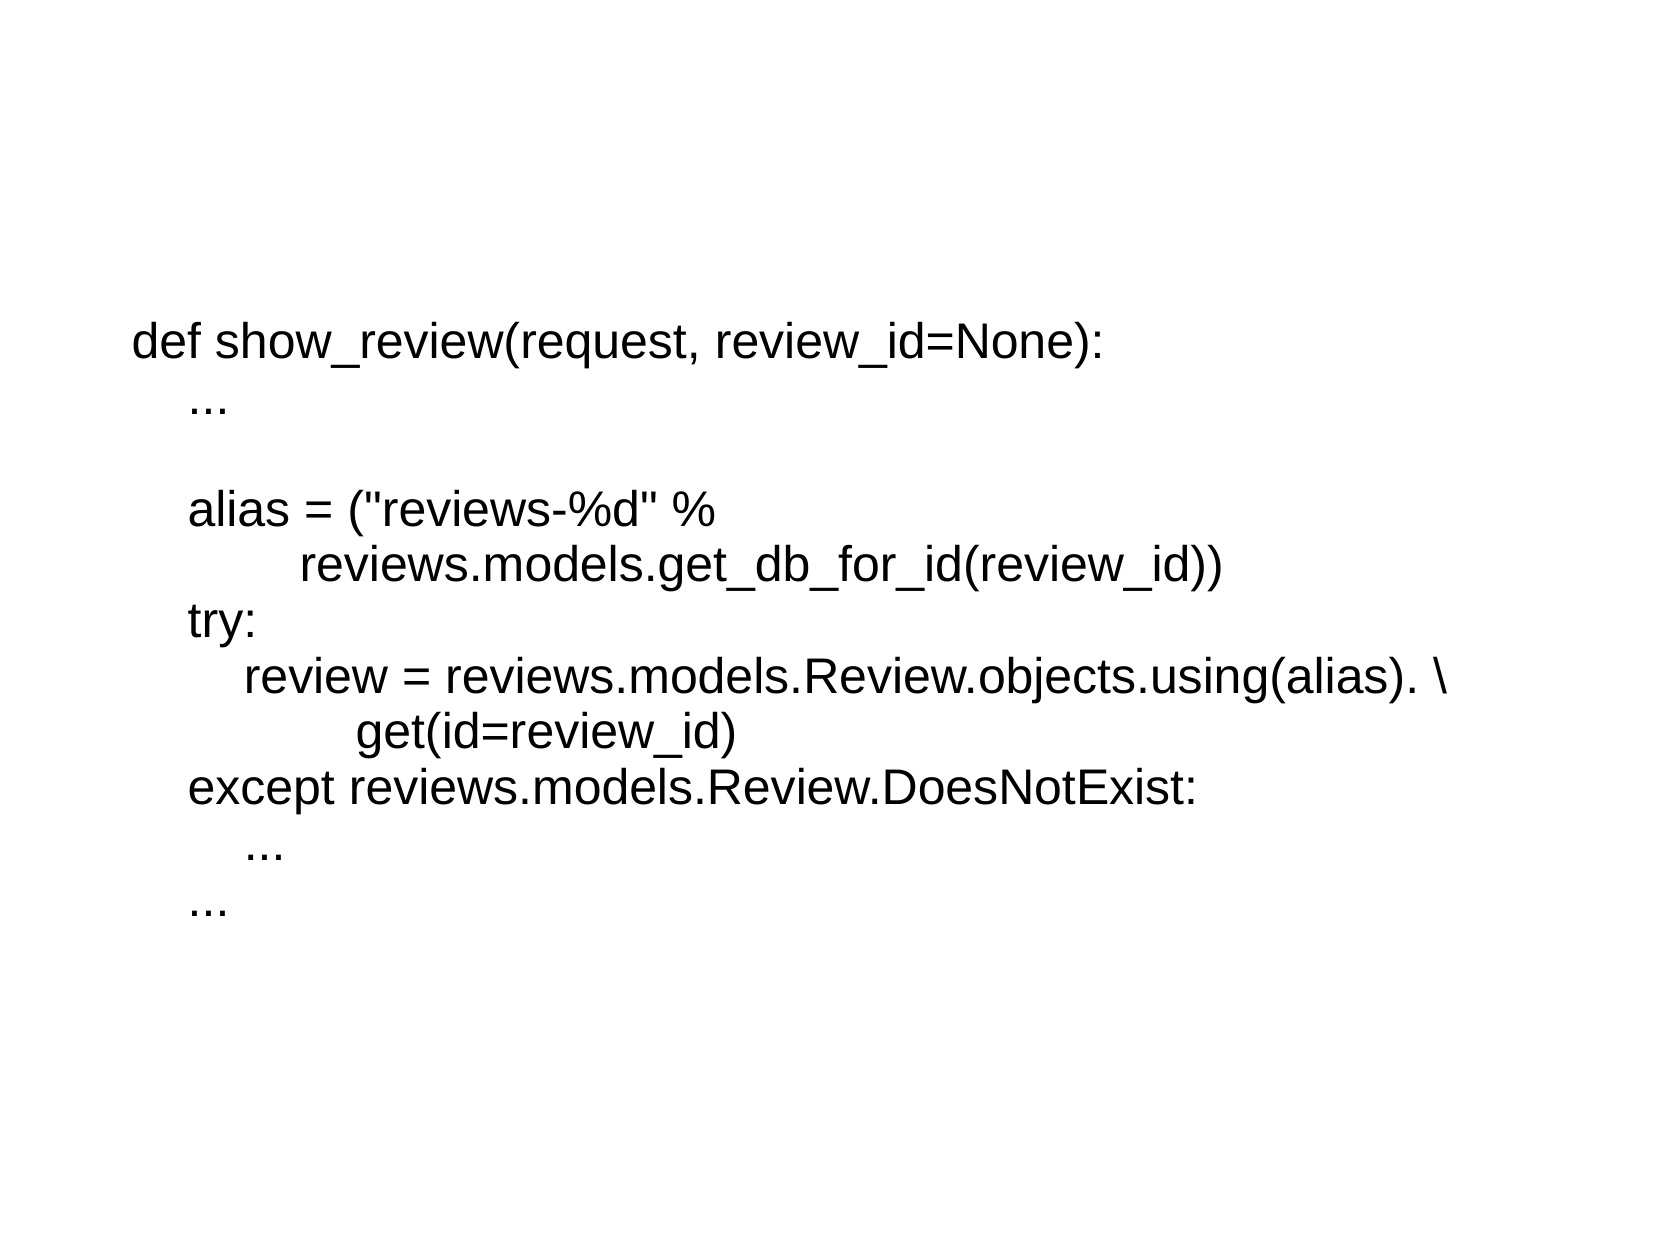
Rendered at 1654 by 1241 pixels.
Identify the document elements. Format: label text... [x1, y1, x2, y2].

text_box def show_review(request, review_id=None): ... alias = ("reviews-%d" % reviews.models.get_db_for_id(review_id)) try: review = reviews.models.Review.objects.using(alias). \ get(id=review_id) except reviews.models.Review.DoesNotExist: ... ... [116, 306, 1537, 935]
